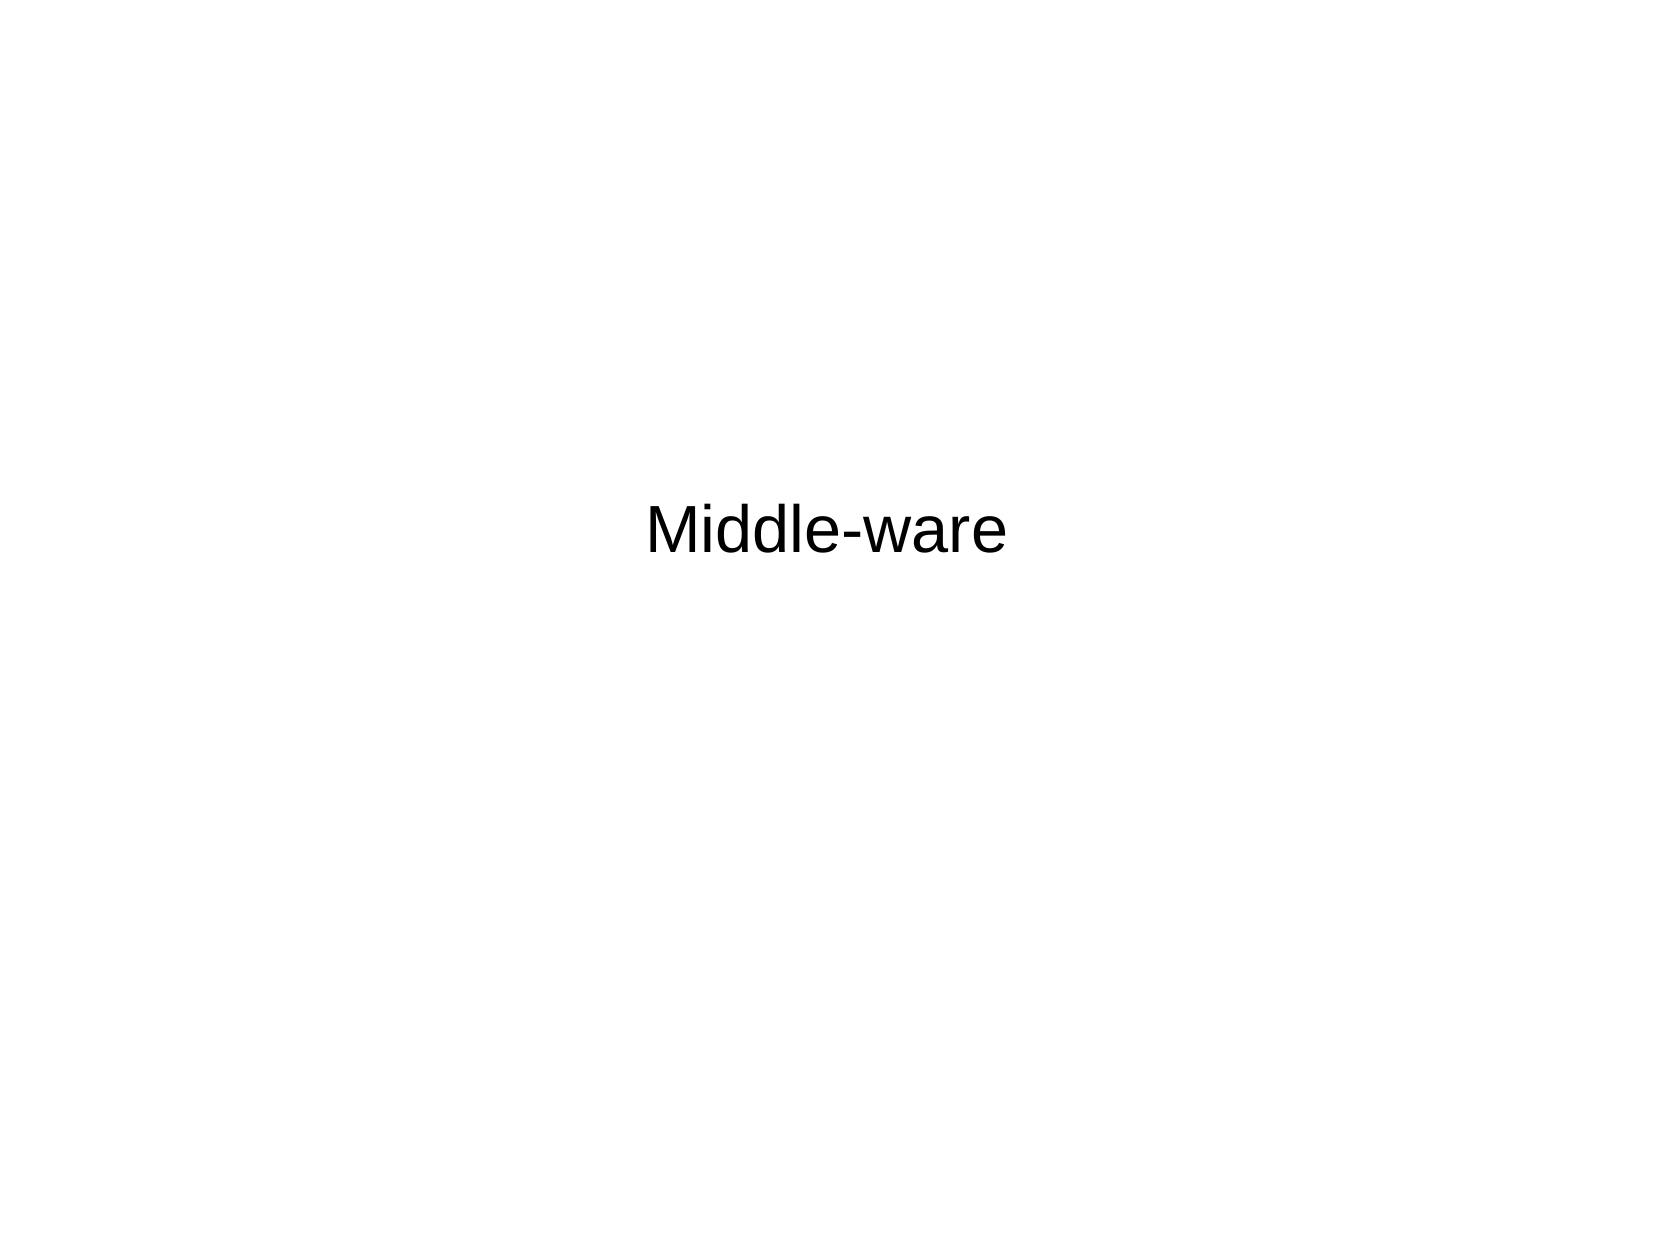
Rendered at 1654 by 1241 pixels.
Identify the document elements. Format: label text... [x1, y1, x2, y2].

subtitle Middle-ware [82, 49, 1571, 1010]
